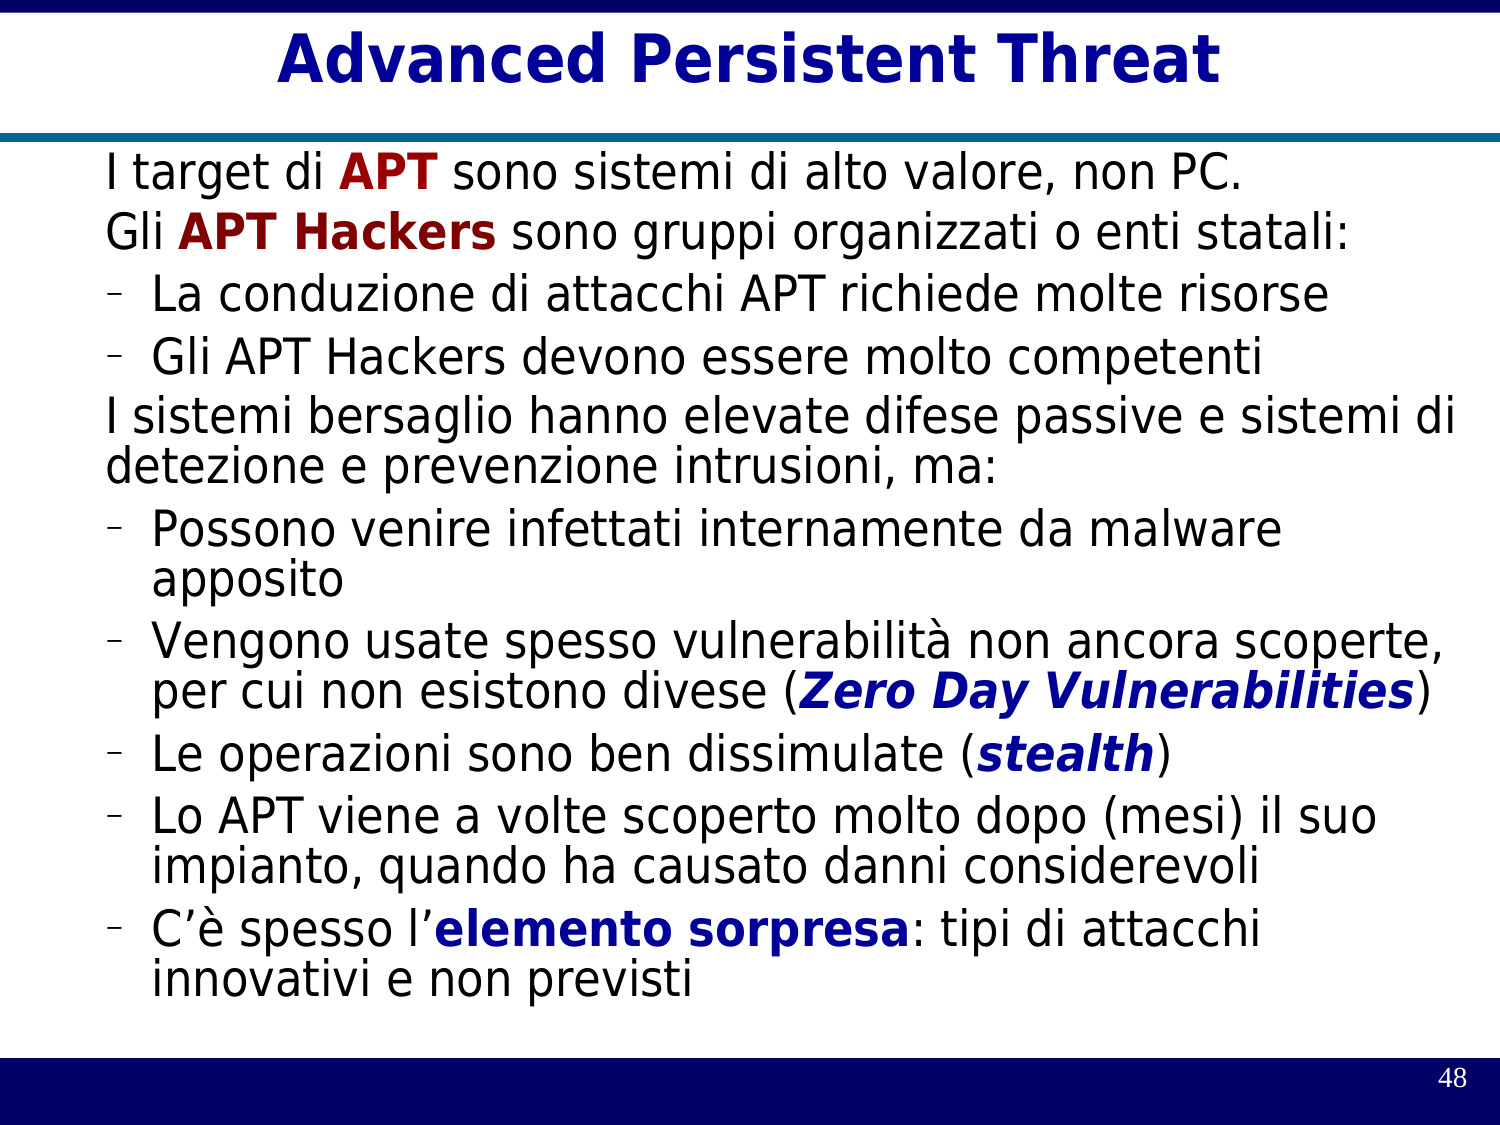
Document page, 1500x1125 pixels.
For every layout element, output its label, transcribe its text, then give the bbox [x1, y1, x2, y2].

list I target di APT sono sistemi di alto valore, non PC. Gli APT Hackers sono gruppi organizzati o enti statali: La conduzione di attacchi APT richiede molte risorse Gli APT Hackers devono essere molto competenti I sistemi bersaglio hanno elevate difese passive e sistemi di detezione e prevenzione intrusioni, ma: Possono venire infettati internamente da malware apposito Vengono usate spesso vulnerabilità non ancora scoperte, per cui non esistono divese (Zero Day Vulnerabilities) Le operazioni sono ben dissimulate (stealth) Lo APT viene a volte scoperto molto dopo (mesi) il suo impianto, quando ha causato danni considerevoli C’è spesso l’elemento sorpresa: tipi di attacchi innovativi e non previsti [30, 149, 1471, 1021]
title Advanced Persistent Threat [30, 0, 1471, 126]
